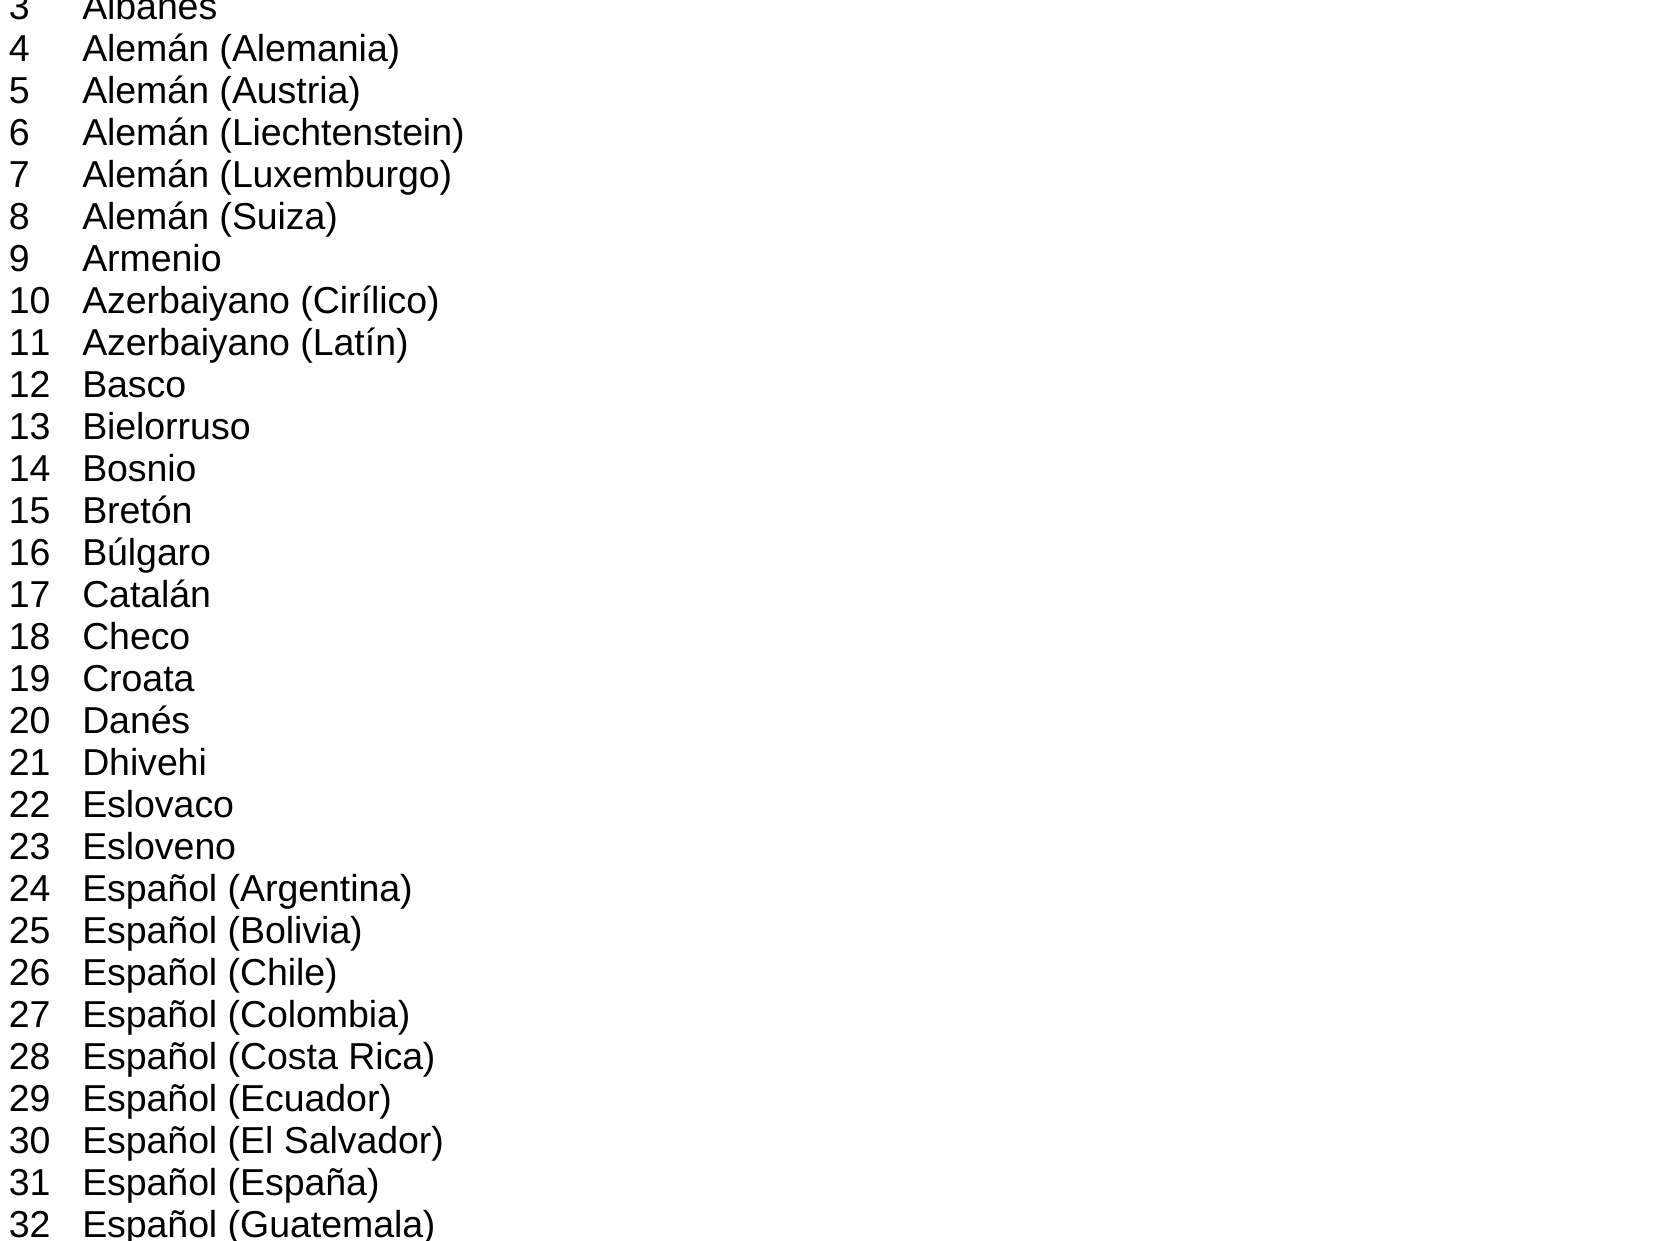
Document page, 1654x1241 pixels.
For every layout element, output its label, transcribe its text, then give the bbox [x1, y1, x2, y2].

text_box 127 8 49 1 [Ninguno] 2 Afrikaans 3 Albanés 4 Alemán (Alemania) 5 Alemán (Austria) 6 Alemán (Liechtenstein) 7 Alemán (Luxemburgo) 8 Alemán (Suiza) 9 Armenio 10 Azerbaiyano (Cirílico) 11 Azerbaiyano (Latín) 12 Basco 13 Bielorruso 14 Bosnio 15 Bretón 16 Búlgaro 17 Catalán 18 Checo 19 Croata 20 Danés 21 Dhivehi 22 Eslovaco 23 Esloveno 24 Español (Argentina) 25 Español (Bolivia) 26 Español (Chile) 27 Español (Colombia) 28 Español (Costa Rica) 29 Español (Ecuador) 30 Español (El Salvador) 31 Español (España) 32 Español (Guatemala) 33 Español (Honduras) 34 Español (México) 35 Español (Moderno) 36 Español (Nicaragua) 37 Español (Panamá) 38 Español (Paraguay) 39 Español (Perú) 40 Español (Puerto Rico) 41 Español (Rep. Dominicana) 42 Español (Uruguay) 43 Español (Venezuela) 44 Esperanto 45 Estonio 46 Faroés 47 Finlandés 48 Francés (Bélgica) 49 Francés (Canadá) 50 Francés (Francia) 51 Francés (Luxemburgo) 52 Francés (Mónaco) 53 Francés (Suiza) 54 Frisón 55 Gaélico (Escocia) 56 Galés 57 Gallego 58 Georgiano 59 Griego 60 Groenlandés 61 Holandés (Bélgica) 62 Holandés (Países Bajos) 63 Húngaro 64 Indonesio 65 Inglés (Australia) 66 Inglés (Belice) 67 Inglés (Canadá) 68 Inglés (Caribe) 69 Inglés (Estados Unidos) 70 Inglés (Filipinas) 71 Inglés (Irlanda) 72 Inglés (Jamaica) 73 Inglés (Nueva Zelanda) 74 Inglés (Reino Unido) 75 Inglés (Sudáfrica) 76 Inglés (Trinidad) 77 Inglés (Zimbabue) 78 Interlingua 79 Irlandés 80 Islandés 81 Italiano (Italia) 82 Italiano (Suiza) 83 Kazajio 84 Kinyarwanda (Ruanda) 85 Konkani 86 Kurdo (Siria) 87 Kurdo (Turquía) 88 Latín 89 Letón 90 Lituano 91 Lituano (clásico) 92 Macedonio 93 Malayo (Brunei Darusalam) 94 Malayo (Malasia) 95 Maorí (Nueva Zelanda) 96 Mongol 97 Ndebele (Sur) 98 Noruego (Bokmal) 99 Noruego (Nynorsk) 100 Occitano 101 Polaco 102 Portugués (Brasil) 103 Portugués (Portugal) 104 Retorrománico 105 Rumano 106 Ruso 107 Sardo 108 Serbio (Cirílico) 109 Serbio (Latín) 110 Sotho del norte 111 Sotho del sur 112 Suajili (Kenia) 113 Suajili (Tanzania) 114 Sueco (Finlandia) 115 Sueco (Suecia) 116 Swazilandés 117 Tatar 118 Tsonga 119 Tswana (Botswana) 120 Tswana (Suráfrica) 121 Turco 122 Ucraniano 123 Uzbeco (Cirílico) 124 Uzbeco (Latín) 125 Venda 126 Xhosa 127 Zulú 1 [Ninguno] 2 Chino (Hong Kong) 3 Chino (Macao) 4 Chino (simplificado) 5 Chino (Singapur) 6 Chino (tradicional) 7 Coreano (República de Corea) 8 Japonés 1 [Ninguno] 2 Árabe (Arabia Saudí) 3 Árabe (Argelia) 4 Árabe (Bahrain) 5 Árabe (Egipto) 6 Árabe (Emiratos Árabes Unidos) 7 Árabe (Iraq) 8 Árabe (Jordania) 9 Árabe (Kuwait) 10 Árabe (Líbano) 11 Árabe (Libia) 12 Árabe (Marruecos) 13 Árabe (Omán) 14 Árabe (Qatar) 15 Árabe (Siria) 16 Árabe (Túnez) 17 Árabe (Yemen) 18 Assami 19 Bengalí (Bangladesh) 20 Bengalí (India) 21 Cachemirí (Cachemir) 22 Cachemirí (India) 23 Dzongja 24 Farsi 25 Gujaratí 26 Hebreo 27 Hindi 28 Jemer 29 Kannada 30 Kurdo (Irak) 31 Kurdo (Irán) 32 Laos 33 Malayalam 34 Manipuri 35 Marathi 36 Nepalí (India) 37 Nepalí (Nepal) 38 Oriya 39 Punjabi 40 Sánscrito 41 Sindhi 42 Sinhala 43 Tailandés 44 Tamil 45 Telugu 46 Tibetano (RP China) 47 Urdu (India) 48 Urdu (Pakistán) 49 Vietnamita [0, 0, 1654, 1241]
